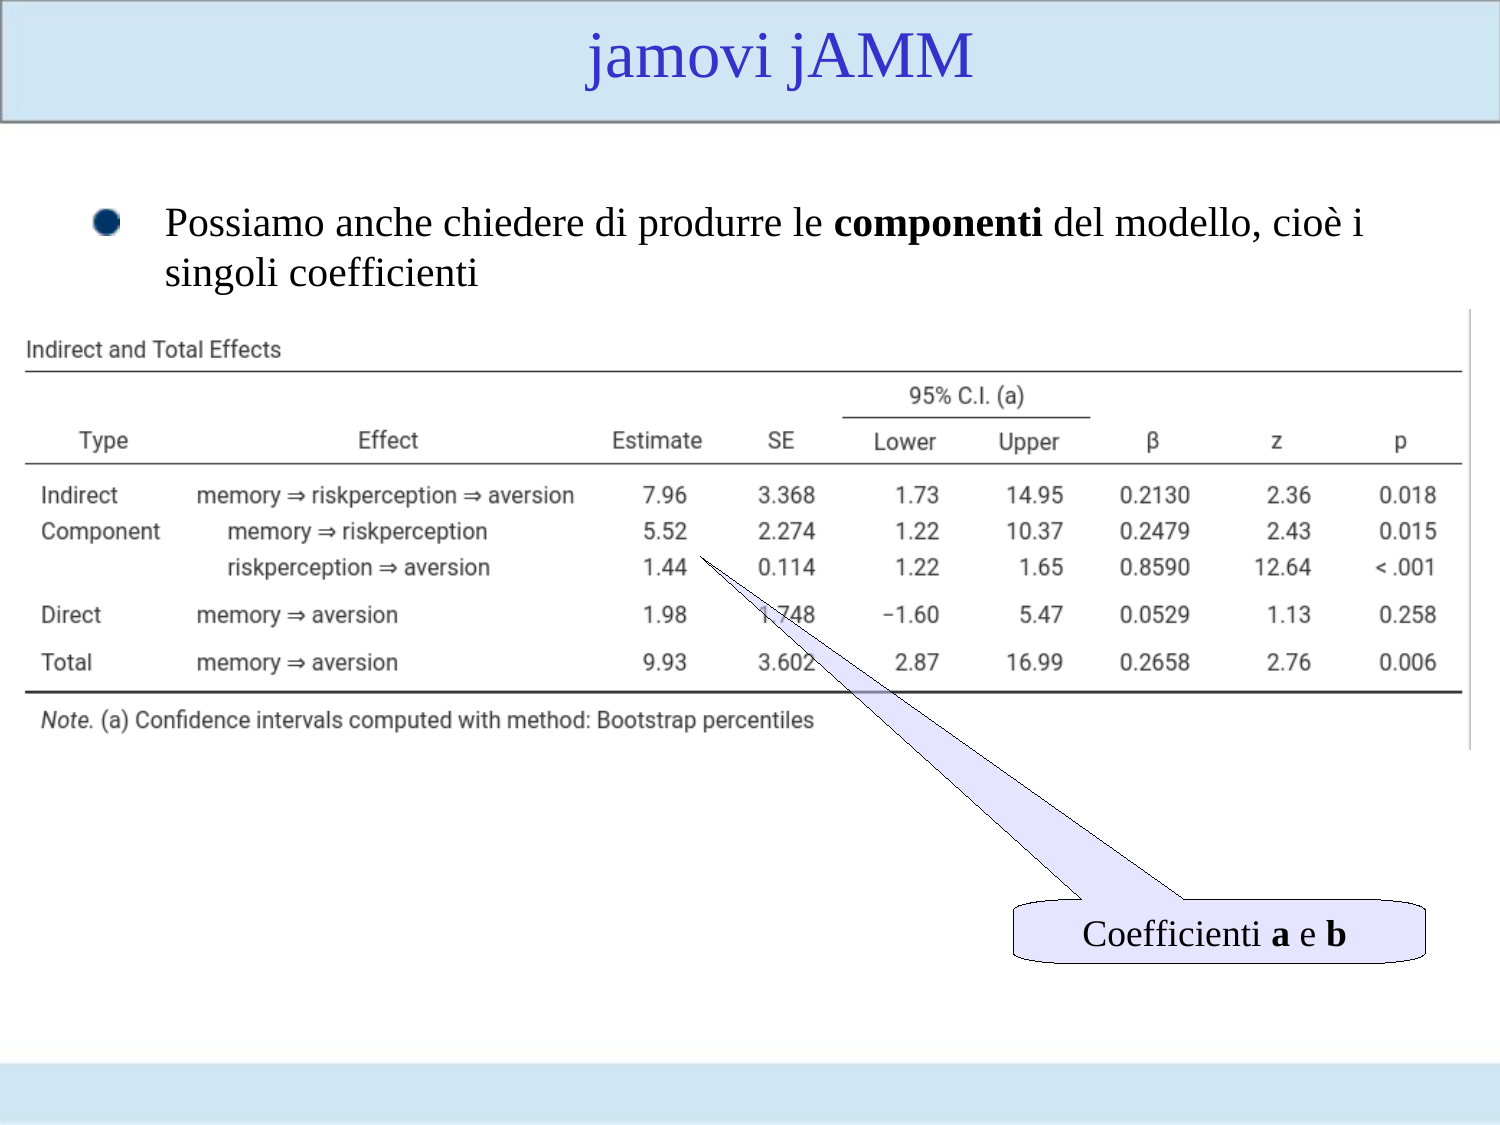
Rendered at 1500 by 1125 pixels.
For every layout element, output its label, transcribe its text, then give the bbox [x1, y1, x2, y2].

title jamovi jAMM [249, 3, 1313, 99]
text_box Possiamo anche chiedere di produrre le componenti del modello, cioè i singoli coefficienti [74, 187, 1413, 303]
picture [0, 0, 1500, 1125]
text_box Coefficienti a e b [700, 556, 1426, 964]
